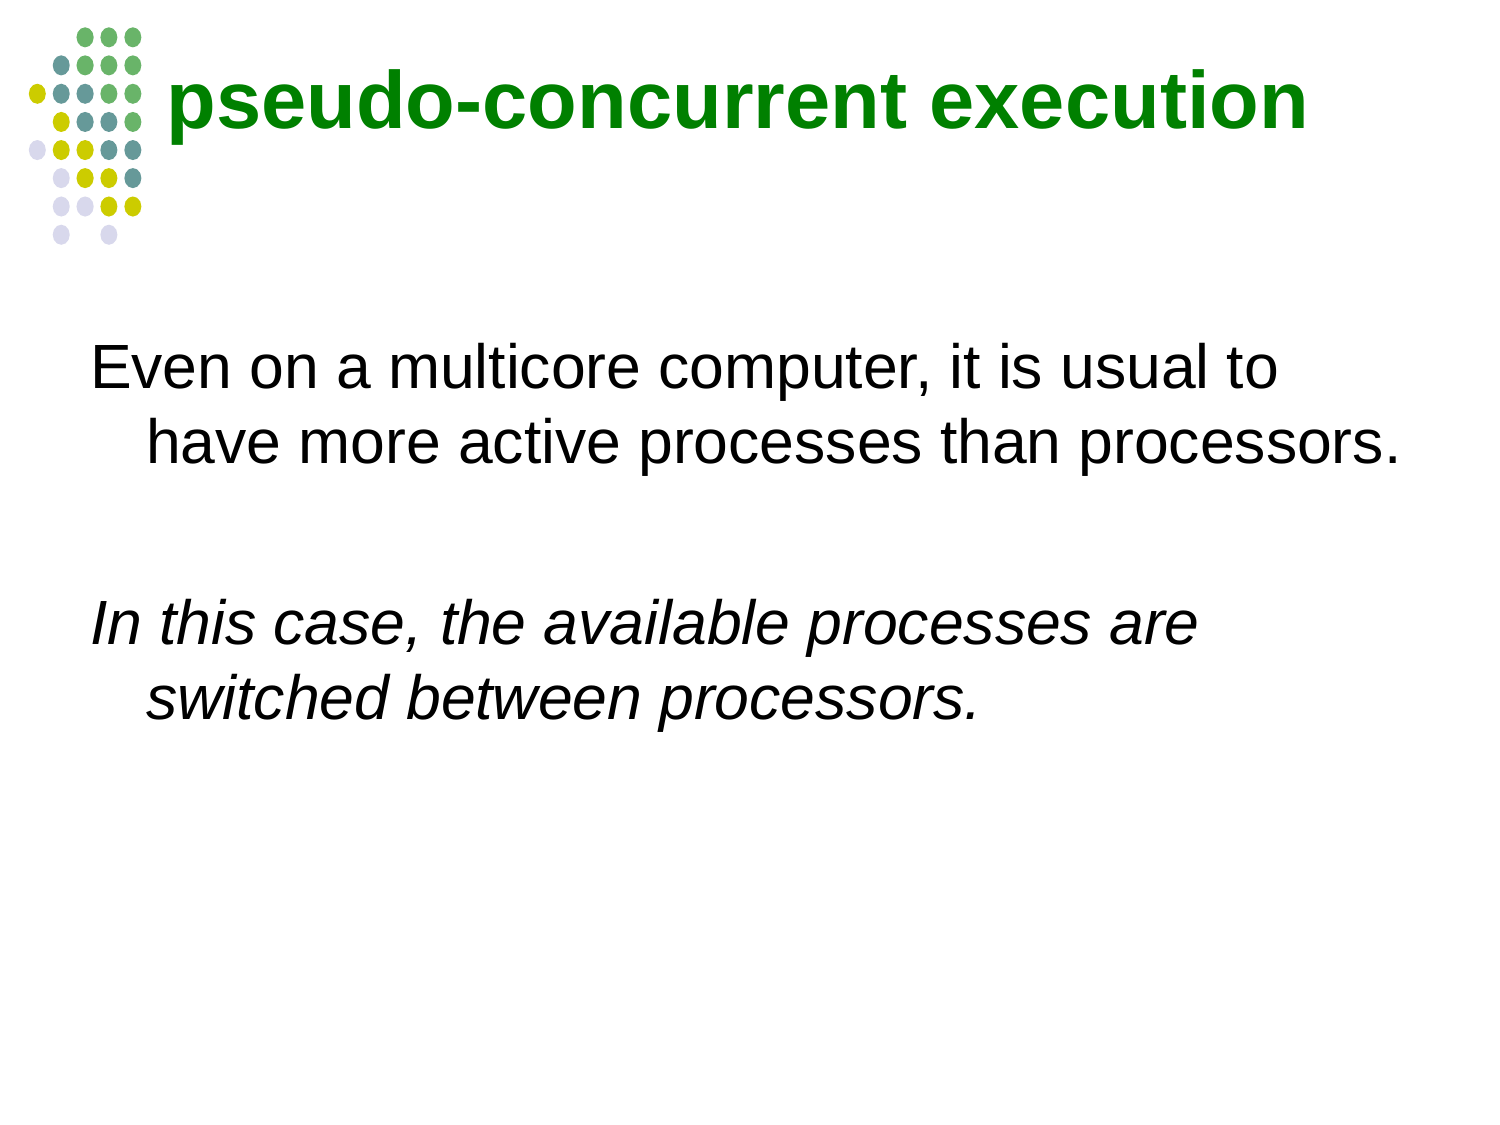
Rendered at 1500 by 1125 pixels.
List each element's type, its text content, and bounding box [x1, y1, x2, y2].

title pseudo-concurrent execution [151, 40, 1390, 176]
list Even on a multicore computer, it is usual to have more active processes than processors. In this case, the available processes are switched between processors. [75, 228, 1426, 1006]
